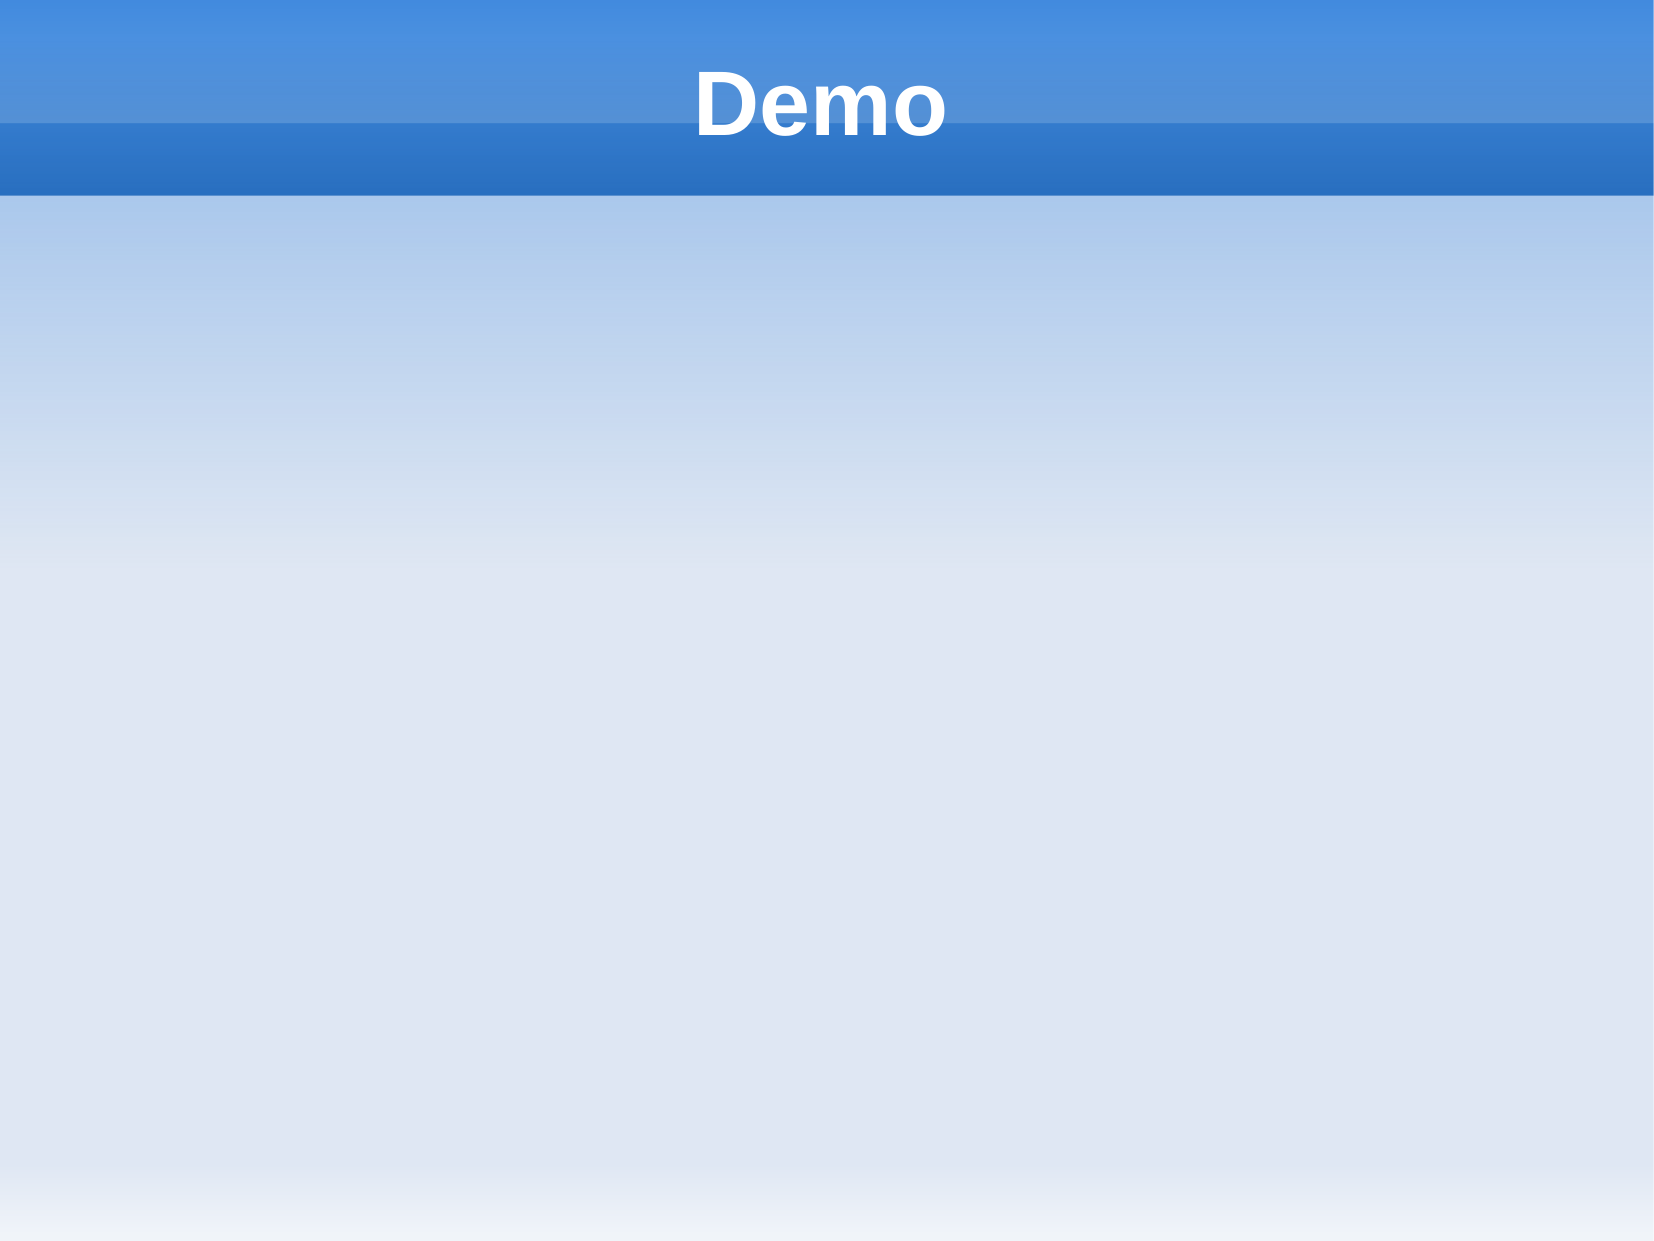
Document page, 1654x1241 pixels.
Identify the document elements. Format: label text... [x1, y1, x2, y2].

picture [0, 0, 1654, 1241]
title Demo [76, 0, 1565, 208]
